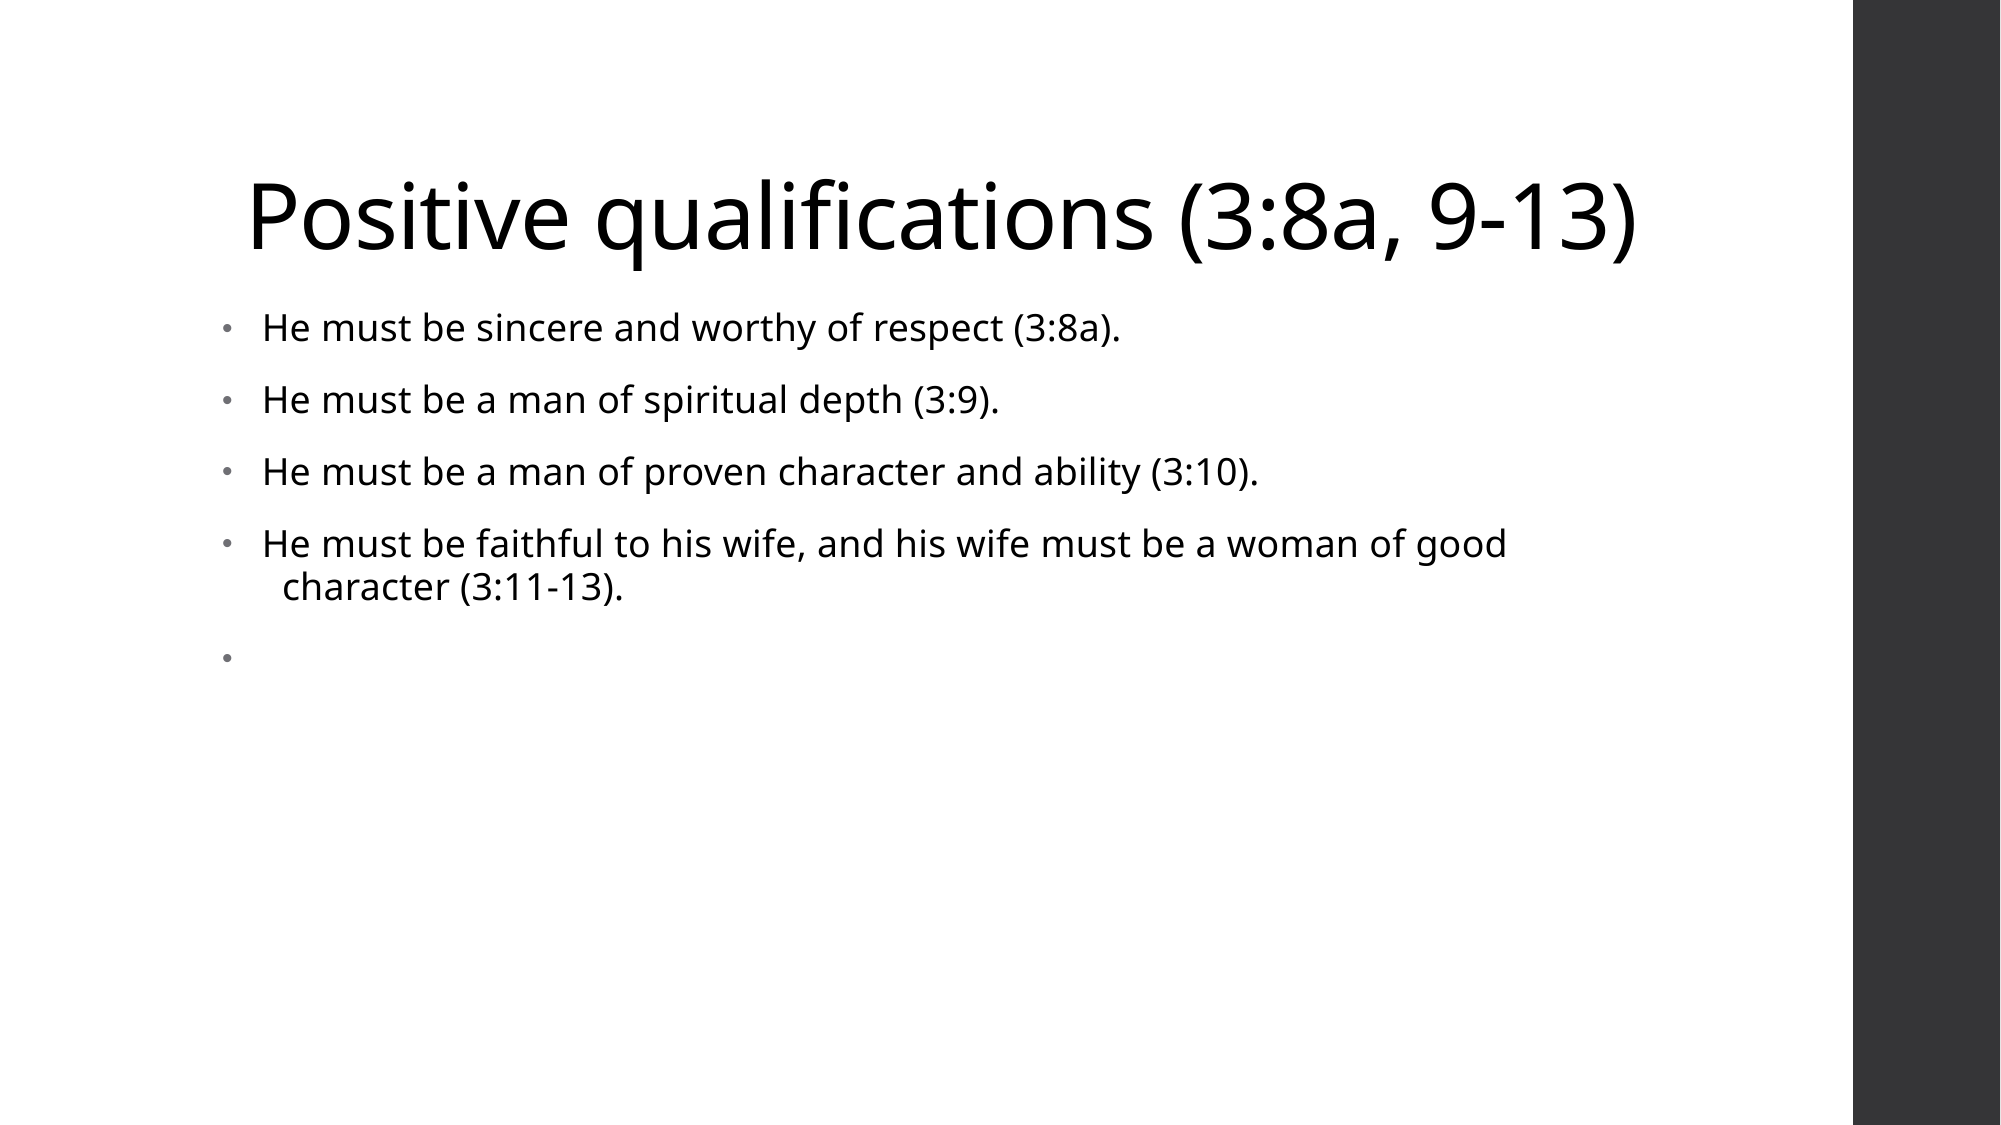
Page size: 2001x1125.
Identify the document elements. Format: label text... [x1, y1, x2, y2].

title Positive qualifications (3:8a, 9-13) [206, 60, 1797, 278]
list He must be sincere and worthy of respect (3:8a). He must be a man of spiritual depth (3:9). He must be a man of proven character and ability (3:10). He must be faithful to his wife, and his wife must be a woman of good character (3:11-13). [206, 299, 1617, 1014]
